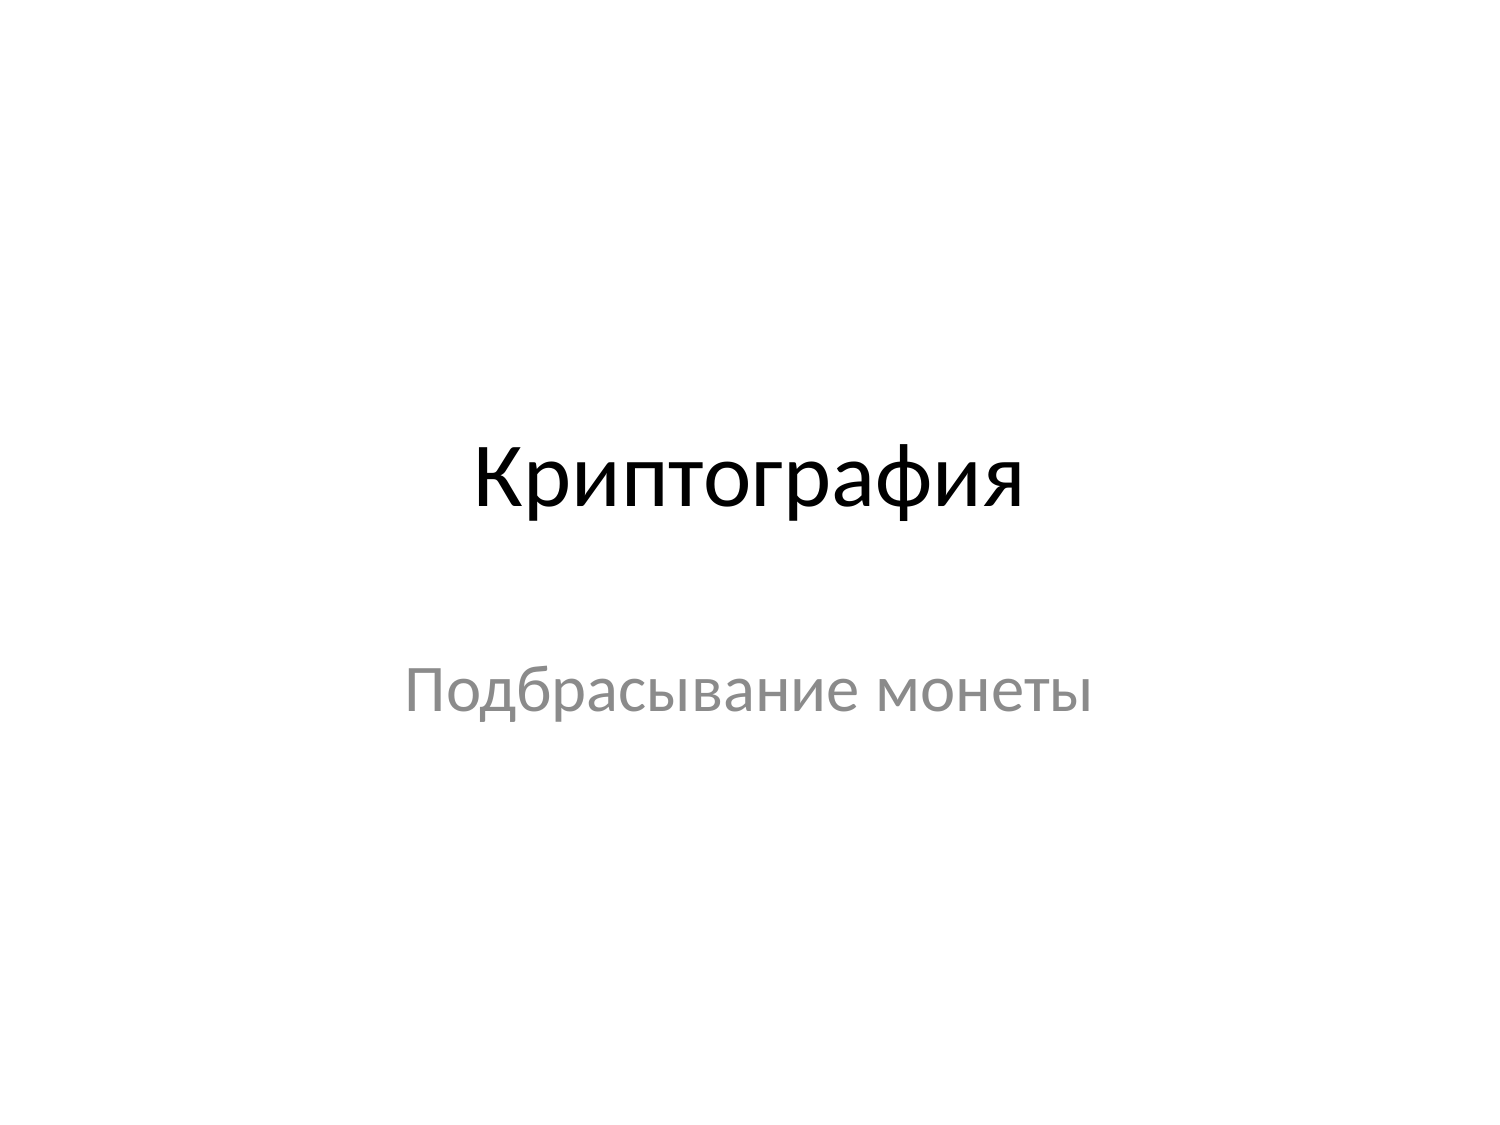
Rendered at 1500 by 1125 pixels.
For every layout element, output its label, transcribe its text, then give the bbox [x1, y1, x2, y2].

text_box Подбрасывание монеты [225, 637, 1275, 925]
text_box Криптография [112, 349, 1388, 591]
